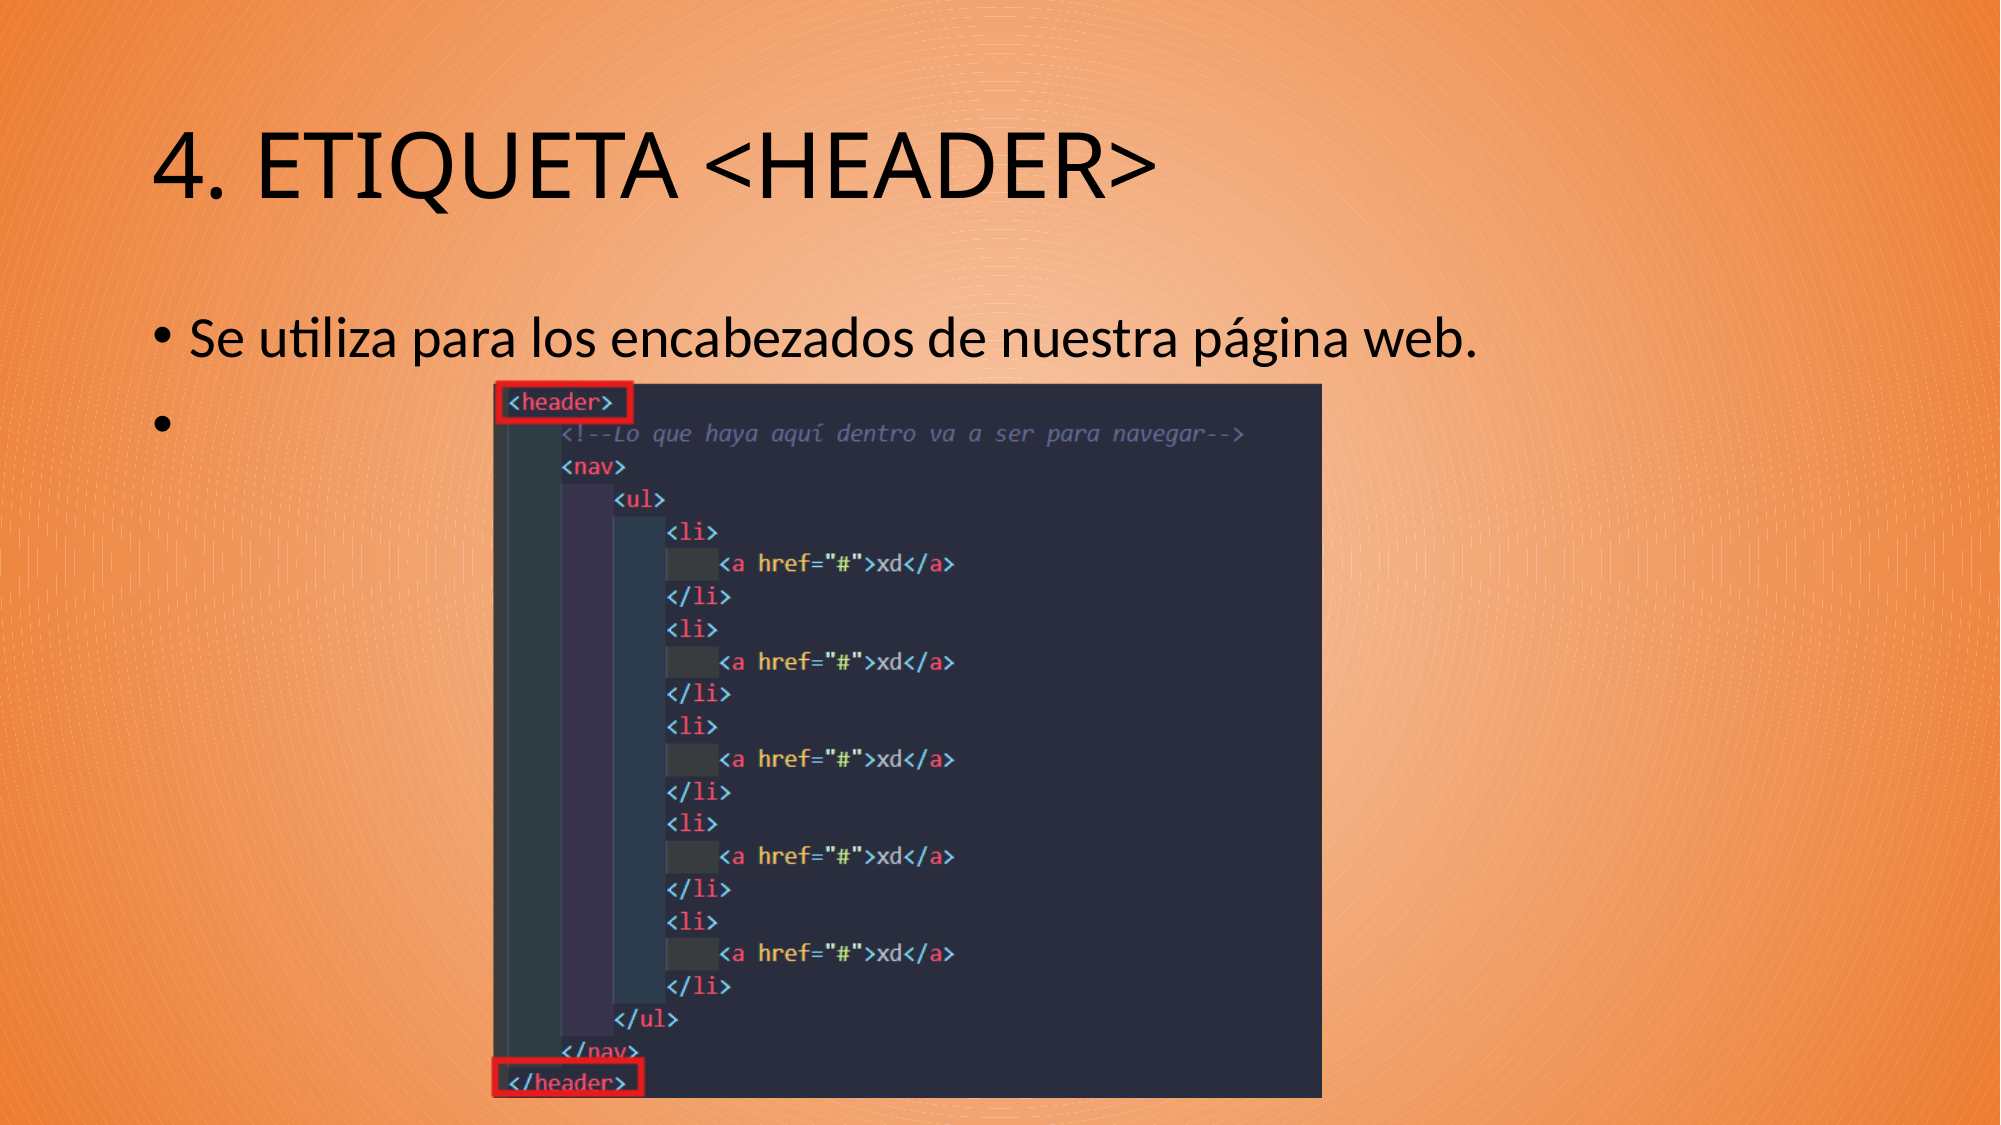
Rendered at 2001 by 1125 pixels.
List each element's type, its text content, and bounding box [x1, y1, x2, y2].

picture [491, 380, 1322, 1098]
title 4. ETIQUETA <HEADER> [137, 59, 1863, 278]
list Se utiliza para los encabezados de nuestra página web. [137, 299, 1863, 1014]
